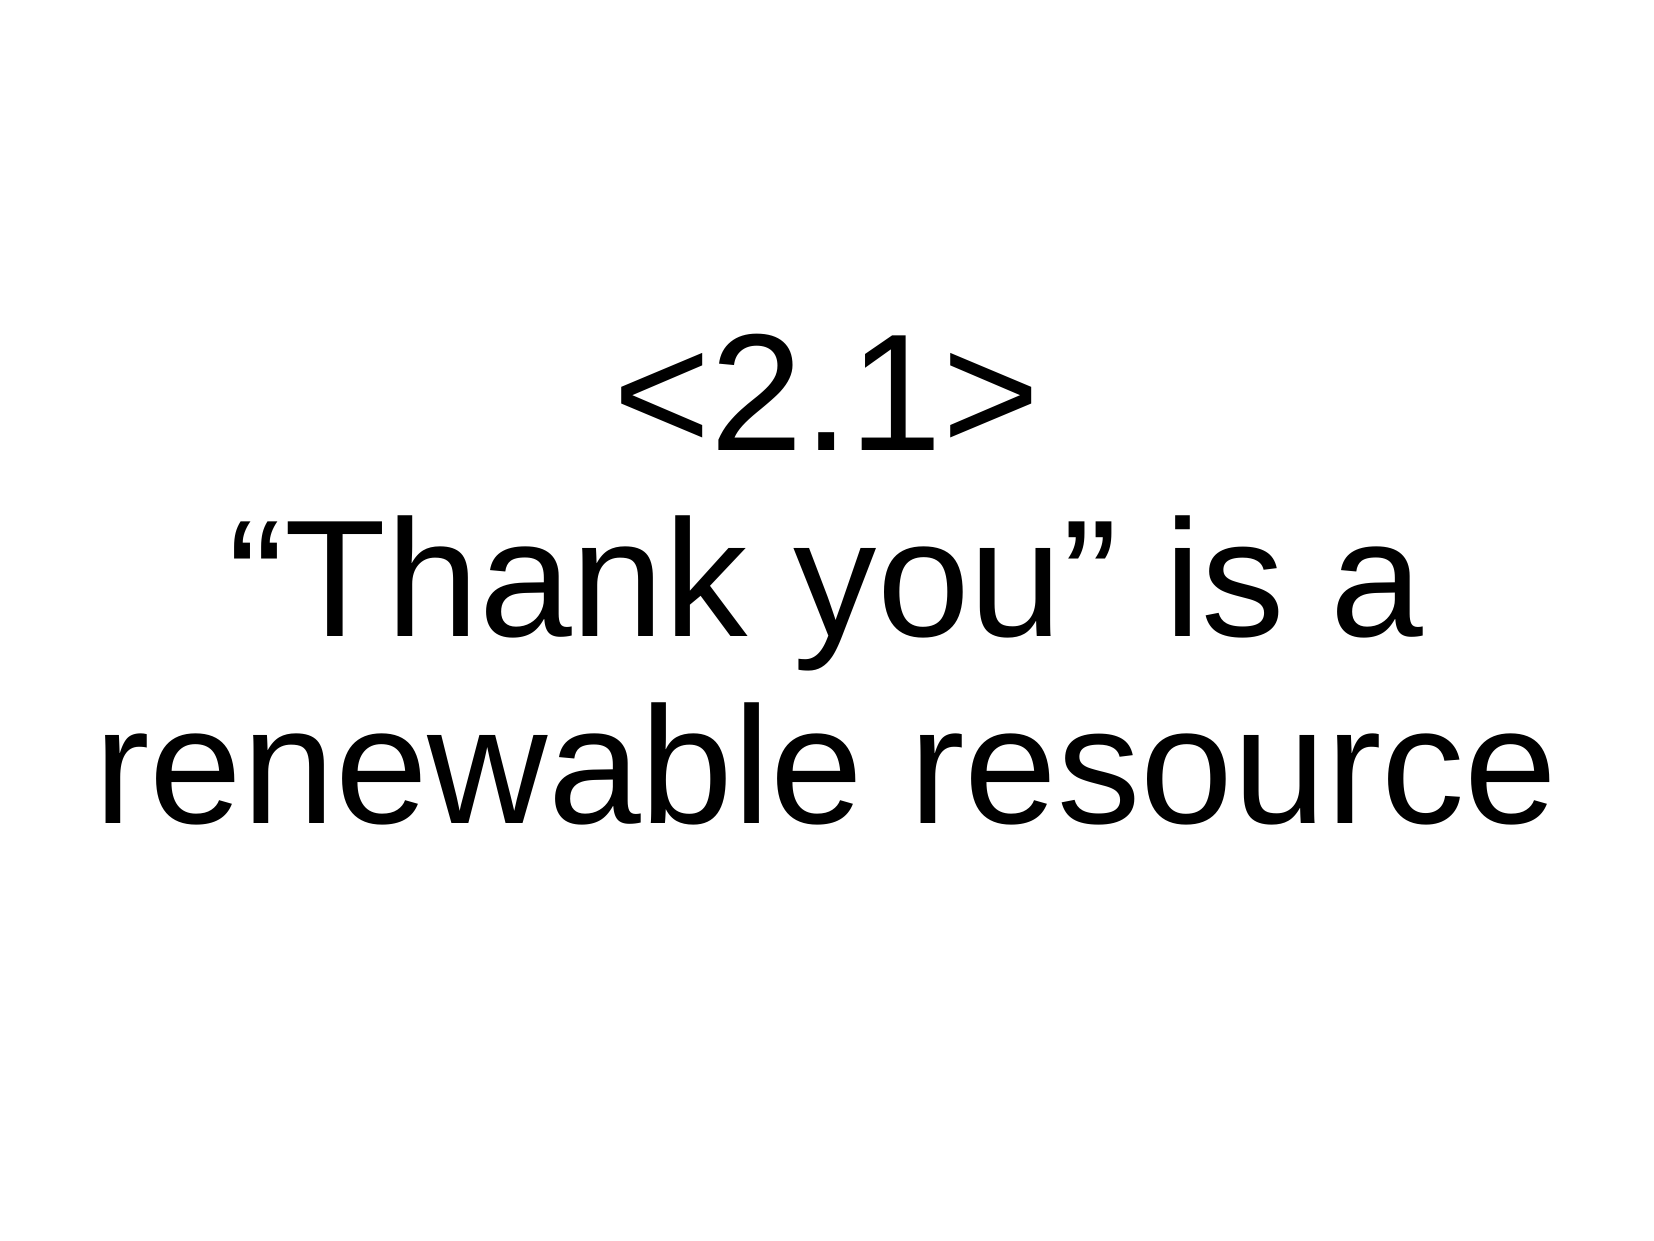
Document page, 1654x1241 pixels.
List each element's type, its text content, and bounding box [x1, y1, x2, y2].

subtitle <2.1> “Thank you” is a renewable resource [82, 49, 1571, 1109]
